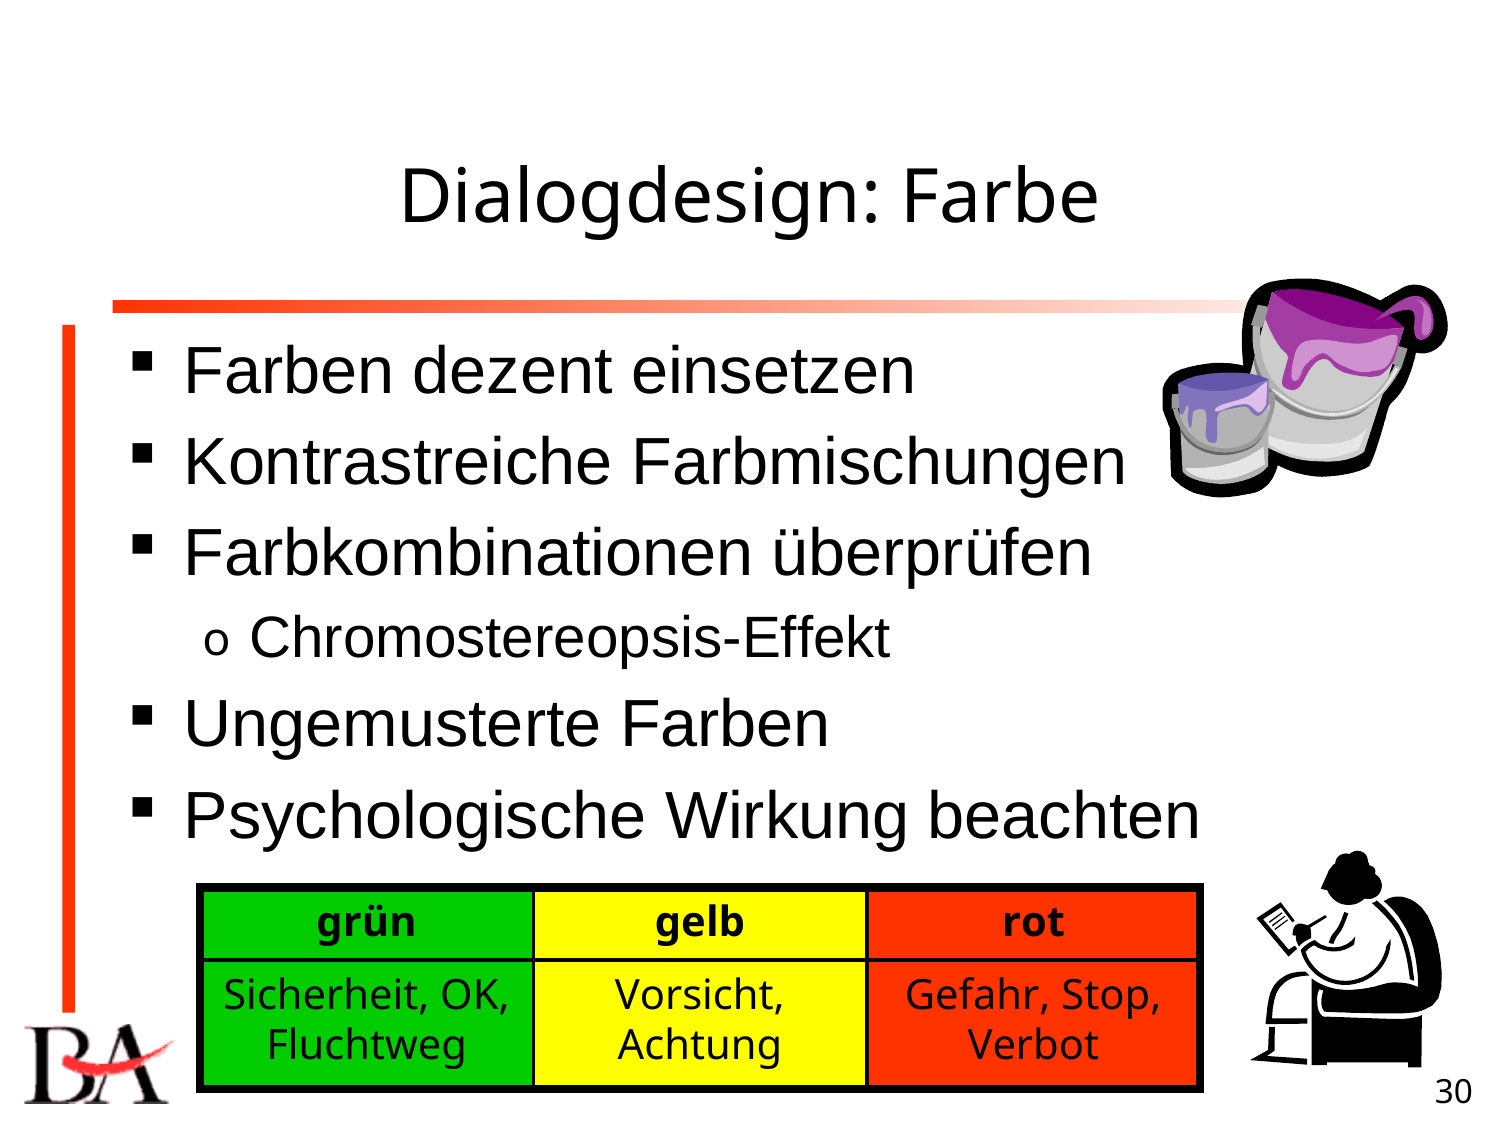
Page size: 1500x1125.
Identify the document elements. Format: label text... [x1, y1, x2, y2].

table_header rot [869, 892, 1196, 958]
table_header grün [204, 892, 532, 958]
table_cell Sicherheit, OK, Fluchtweg [204, 962, 532, 1085]
table_cell Gefahr, Stop, Verbot [869, 962, 1196, 1085]
table_header gelb [535, 892, 865, 958]
picture [1162, 275, 1452, 501]
table_cell Vorsicht, Achtung [535, 962, 865, 1085]
title Dialogdesign: Farbe [112, 99, 1388, 288]
picture [24, 1024, 175, 1104]
picture [1250, 849, 1452, 1068]
list Farben dezent einsetzen Kontrastreiche Farbmischungen Farbkombinationen überprüfen Chromostereopsis-Effekt Ungemusterte Farben Psychologische Wirkung beachten [112, 324, 1388, 888]
